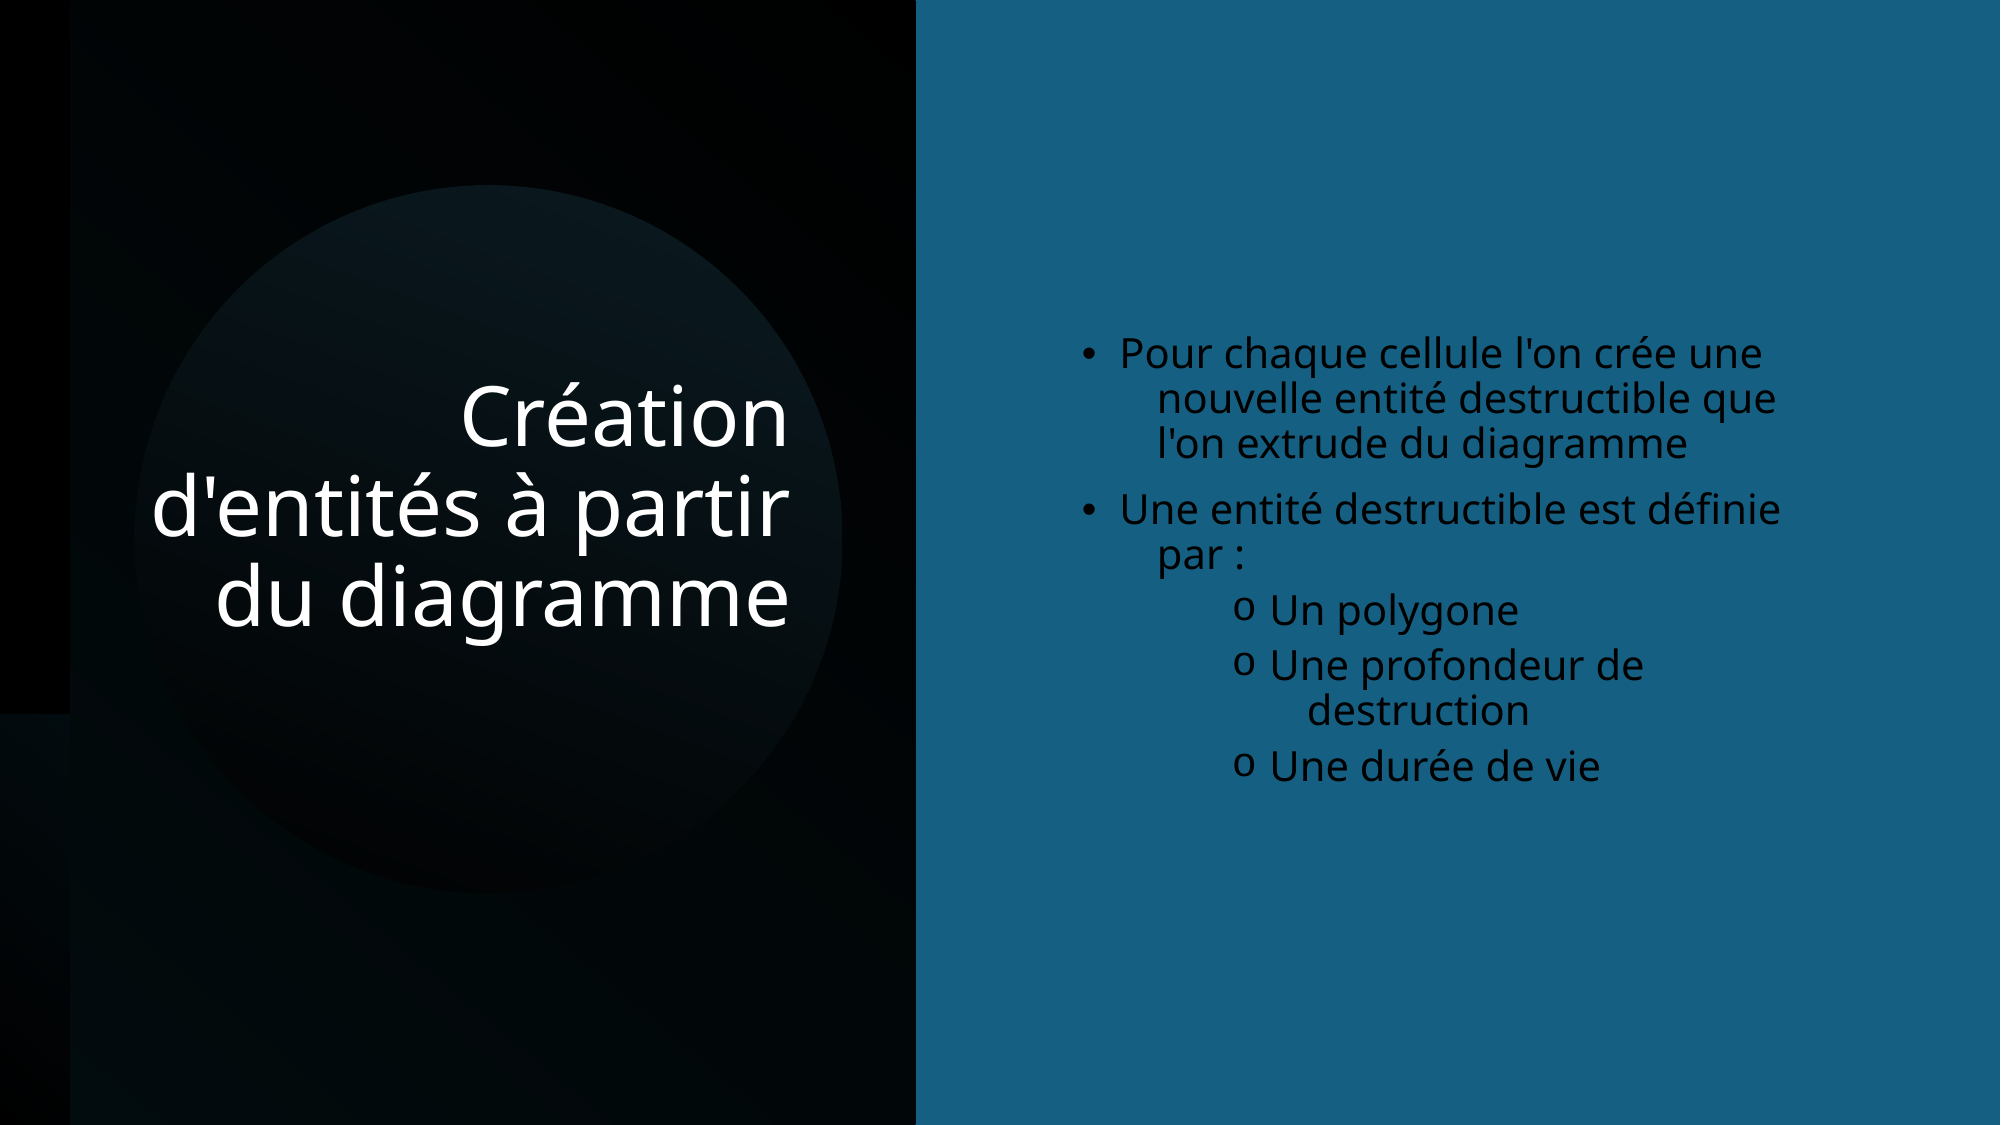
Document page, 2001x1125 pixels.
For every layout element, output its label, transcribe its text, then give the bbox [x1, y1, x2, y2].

text_box [0, 0, 2000, 1125]
title Création d'entités à partir du diagramme [135, 96, 830, 652]
list Pour chaque cellule l'on crée une nouvelle entité destructible que l'on extrude du diagramme Une entité destructible est définie par : Un polygone Une profondeur de destruction Une durée de vie [1066, 106, 1865, 1017]
